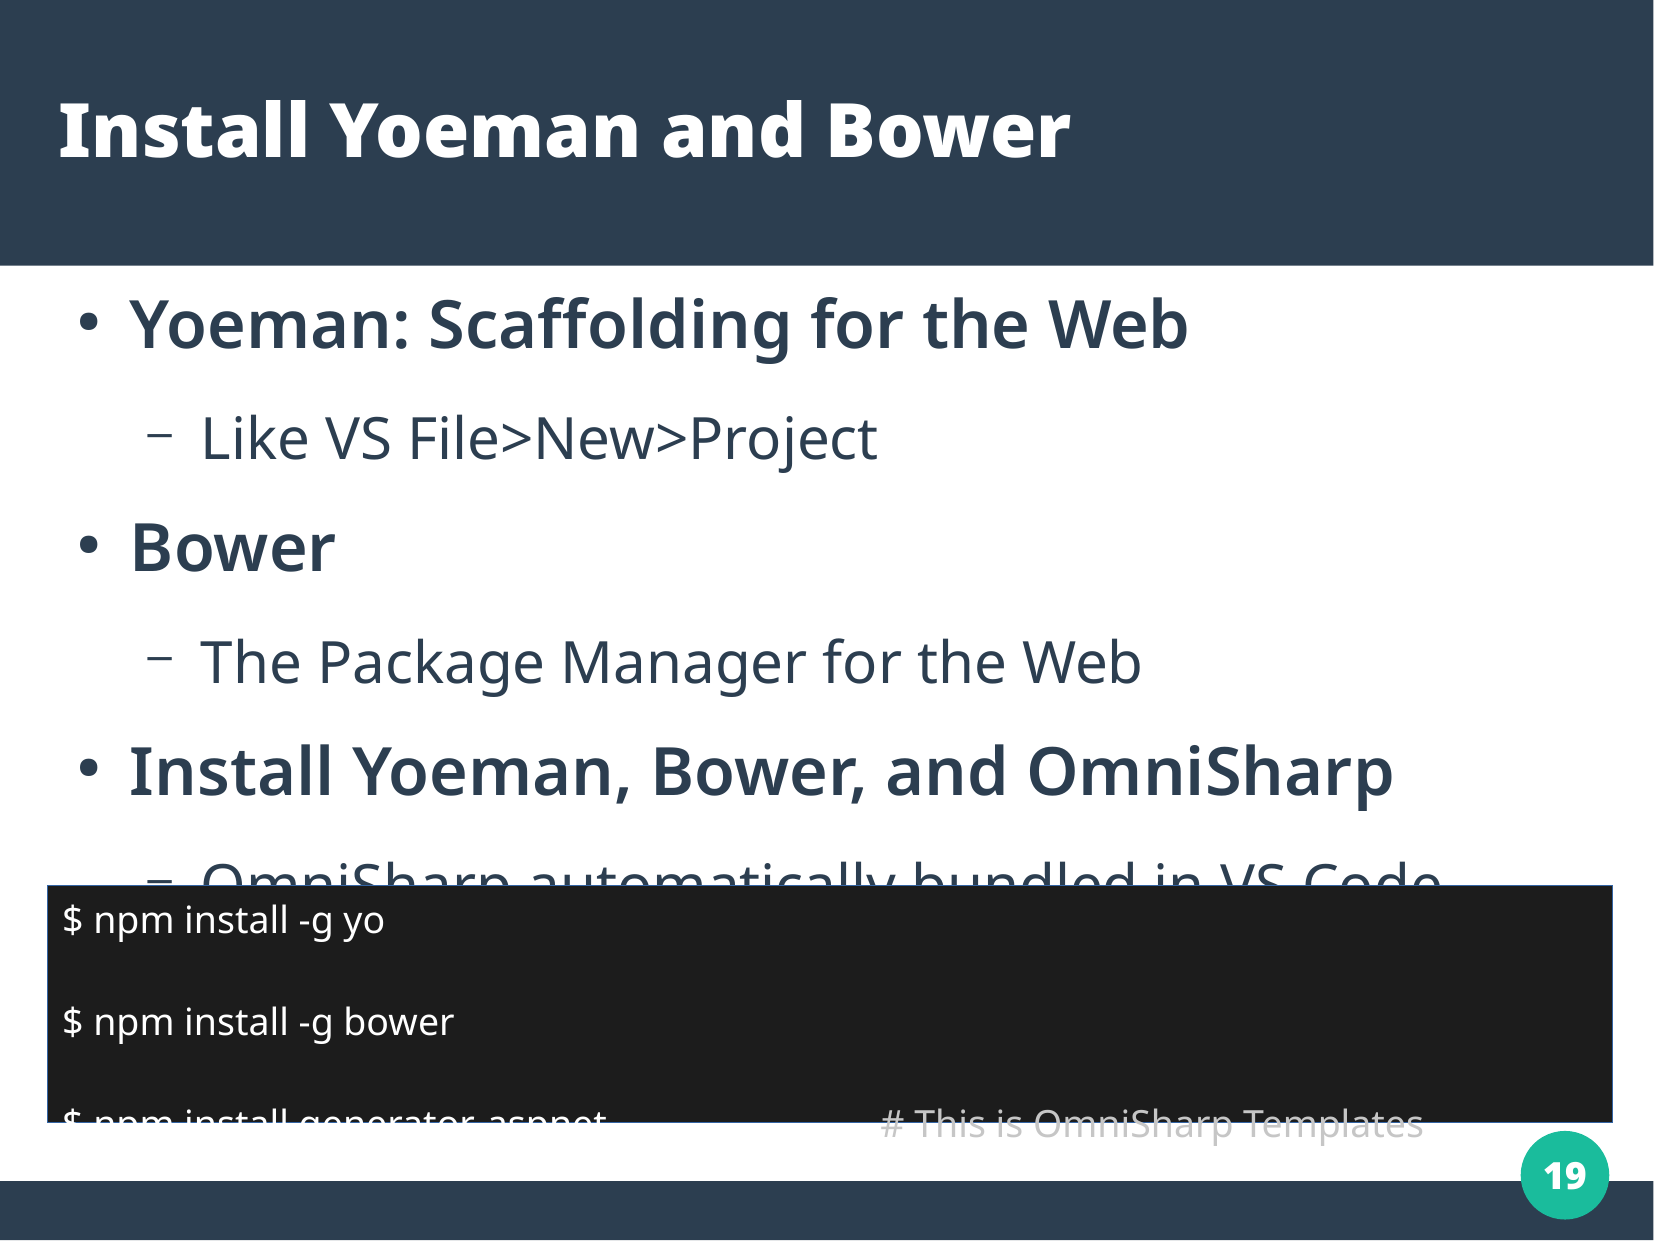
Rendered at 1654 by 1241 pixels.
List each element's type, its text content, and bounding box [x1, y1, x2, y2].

list Yoeman: Scaffolding for the Web Like VS File>New>Project Bower The Package Manager for the Web Install Yoeman, Bower, and OmniSharp OmniSharp automatically bundled in VS Code [59, 277, 1595, 885]
title Install Yoeman and Bower [59, 49, 1595, 207]
text_box $ npm install -g yo $ npm install -g bower $ npm install generator-aspnet # This is OmniSharp Templates [47, 885, 1613, 1123]
